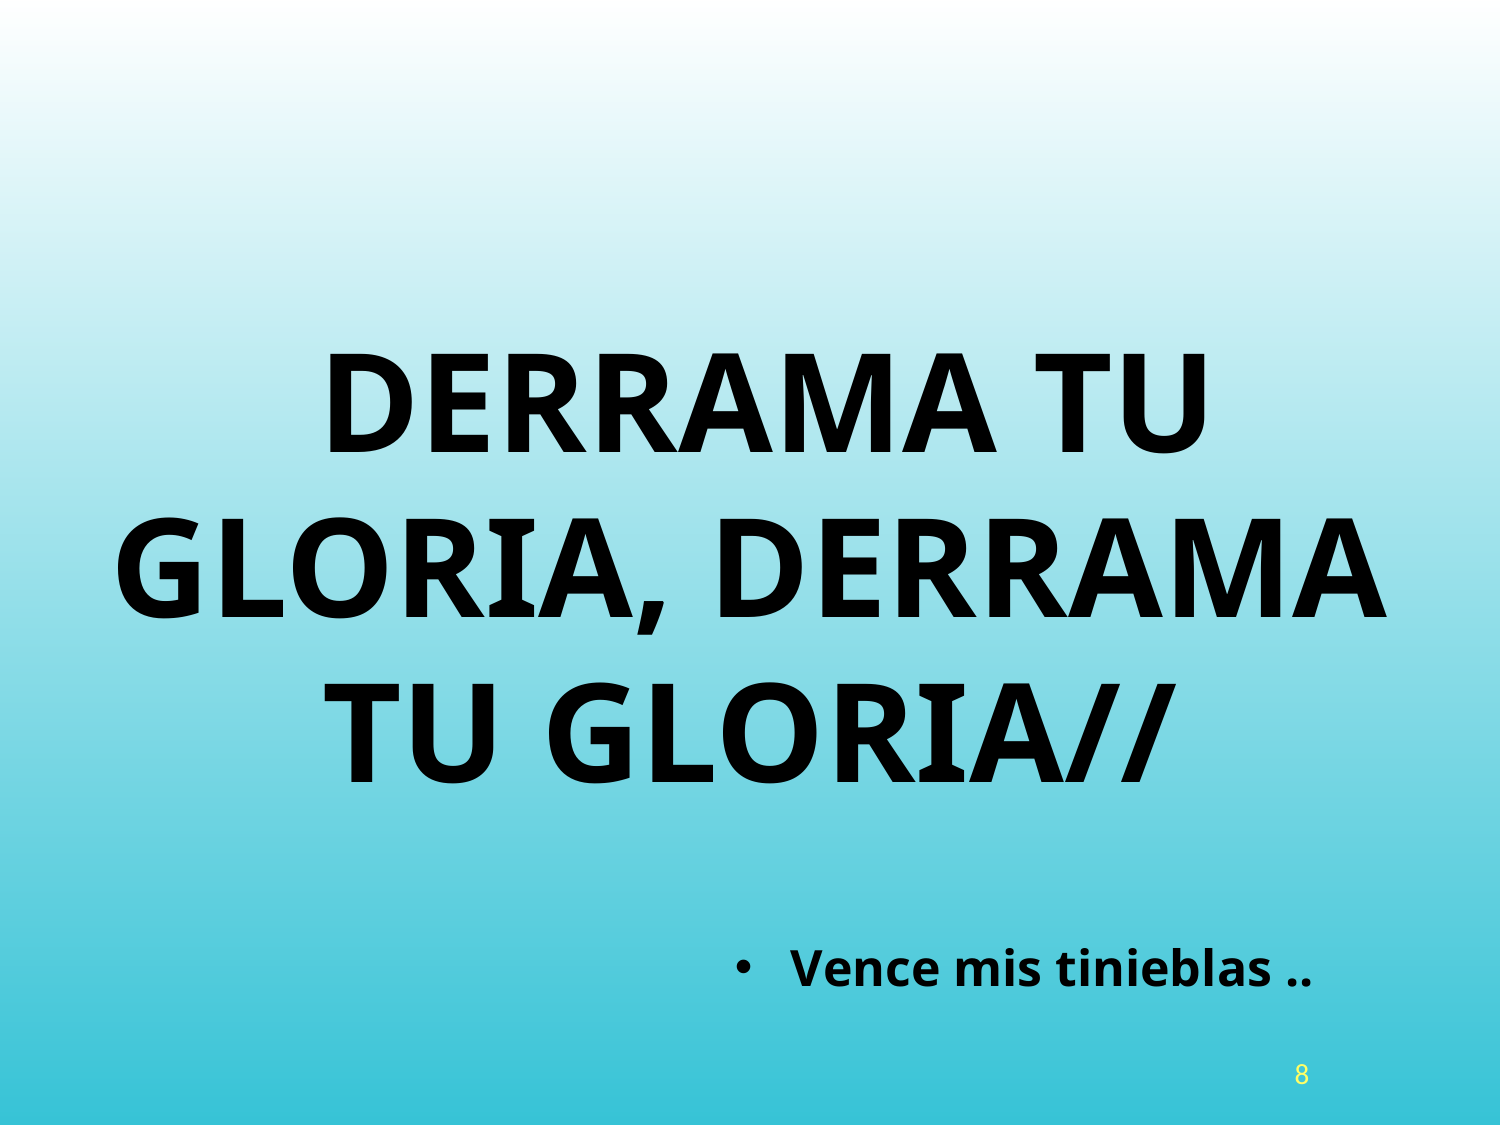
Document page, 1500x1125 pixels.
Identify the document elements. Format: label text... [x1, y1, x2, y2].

text_box Vence mis tinieblas .. [616, 928, 1329, 1012]
title DERRAMA TU GLORIA, DERRAMA TU GLORIA// [75, 468, 1426, 657]
text_box <número> [974, 1042, 1325, 1103]
